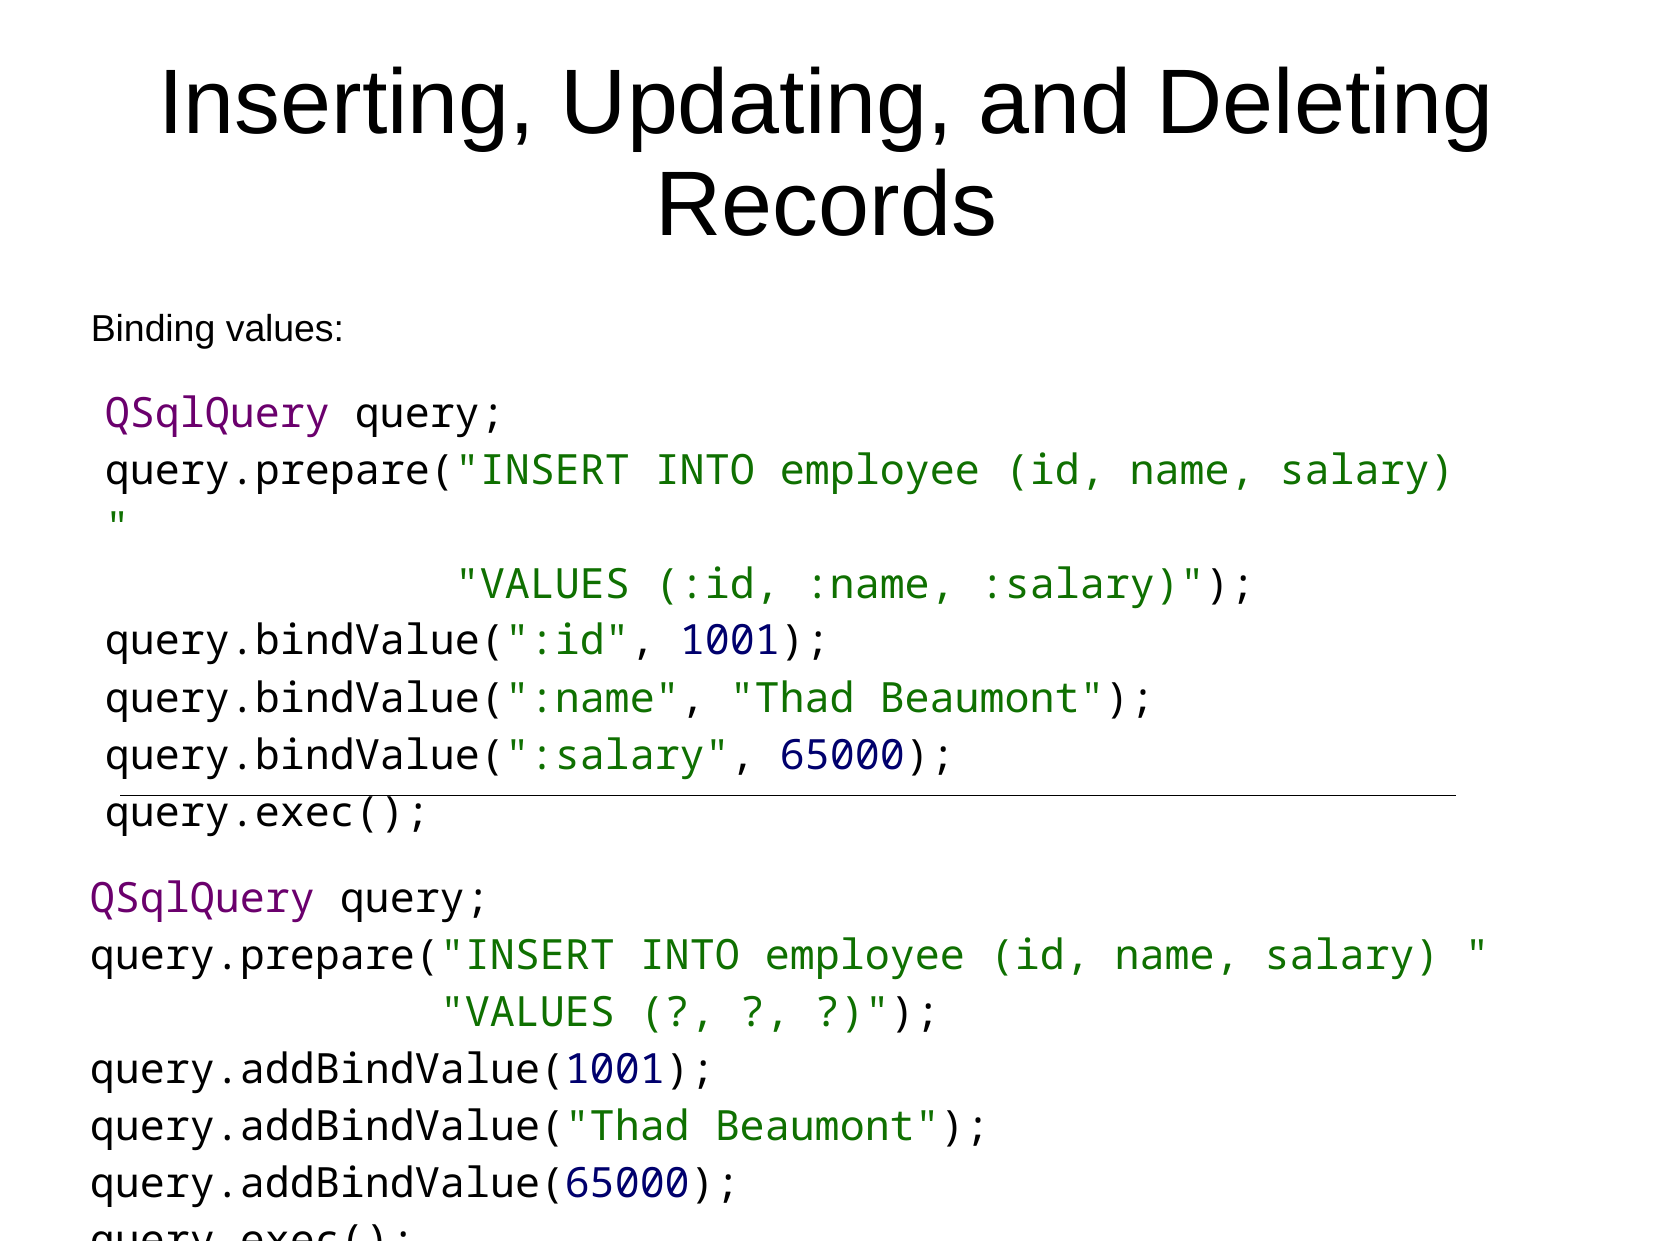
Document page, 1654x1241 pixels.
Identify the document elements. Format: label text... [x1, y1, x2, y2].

text_box Binding values: [76, 300, 361, 357]
title Inserting, Updating, and Deleting Records [82, 49, 1571, 257]
text_box QSqlQuery query; query.prepare("INSERT INTO employee (id, name, salary) " "VALUES (?, ?, ?)"); query.addBindValue(1001); query.addBindValue("Thad Beaumont"); query.addBindValue(65000); query.exec(); [75, 860, 1654, 1241]
text_box QSqlQuery query; query.prepare("INSERT INTO employee (id, name, salary) " "VALUES (:id, :name, :salary)"); query.bindValue(":id", 1001); query.bindValue(":name", "Thad Beaumont"); query.bindValue(":salary", 65000); query.exec(); [90, 375, 1471, 722]
